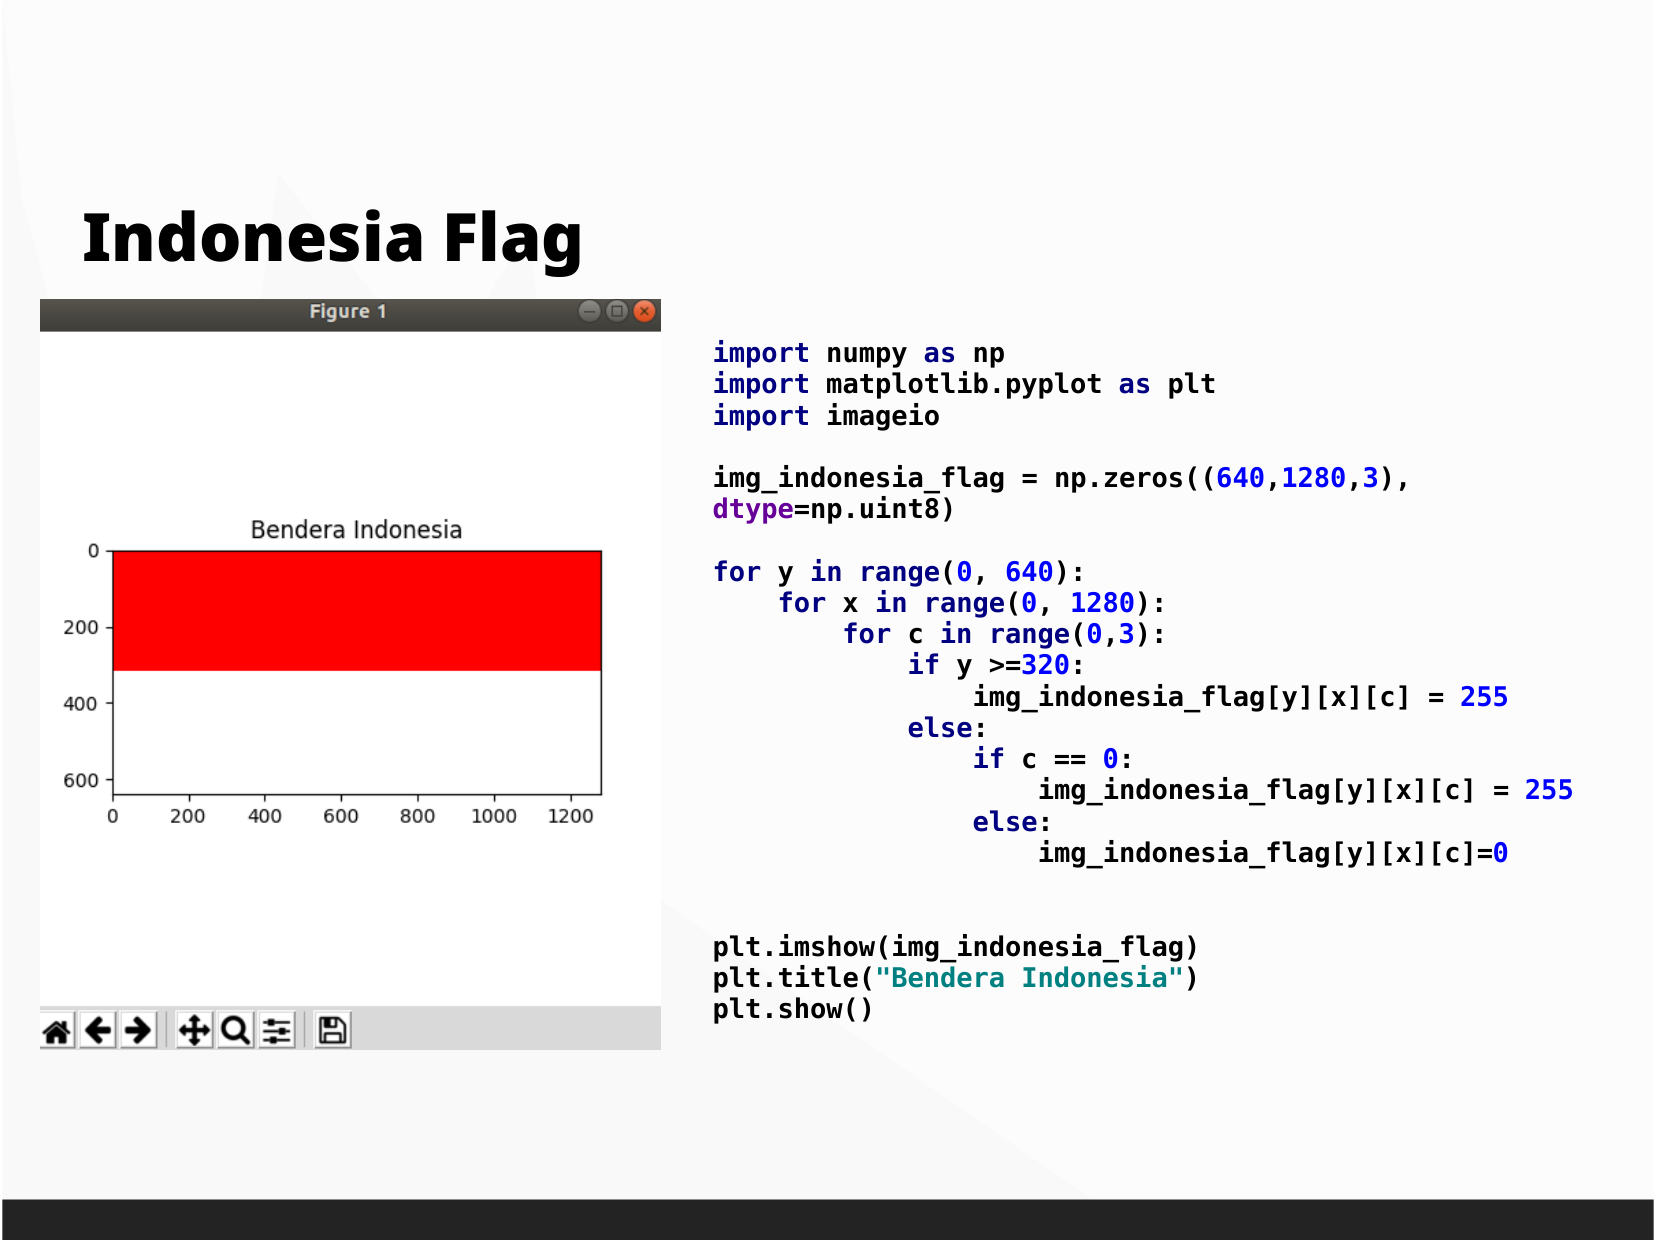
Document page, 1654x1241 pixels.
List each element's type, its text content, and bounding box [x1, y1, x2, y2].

picture [2, 0, 1654, 1241]
title Indonesia Flag [82, 132, 1571, 340]
list import numpy as np import matplotlib.pyplot as plt import imageio img_indonesia_flag = np.zeros((640,1280,3), dtype=np.uint8) for y in range(0, 640): for x in range(0, 1280): for c in range(0,3): if y >=320: img_indonesia_flag[y][x][c] = 255 else: if c == 0: img_indonesia_flag[y][x][c] = 255 else: img_indonesia_flag[y][x][c]=0 plt.imshow(img_indonesia_flag) plt.title("Bendera Indonesia") plt.show() [712, 337, 1613, 1088]
